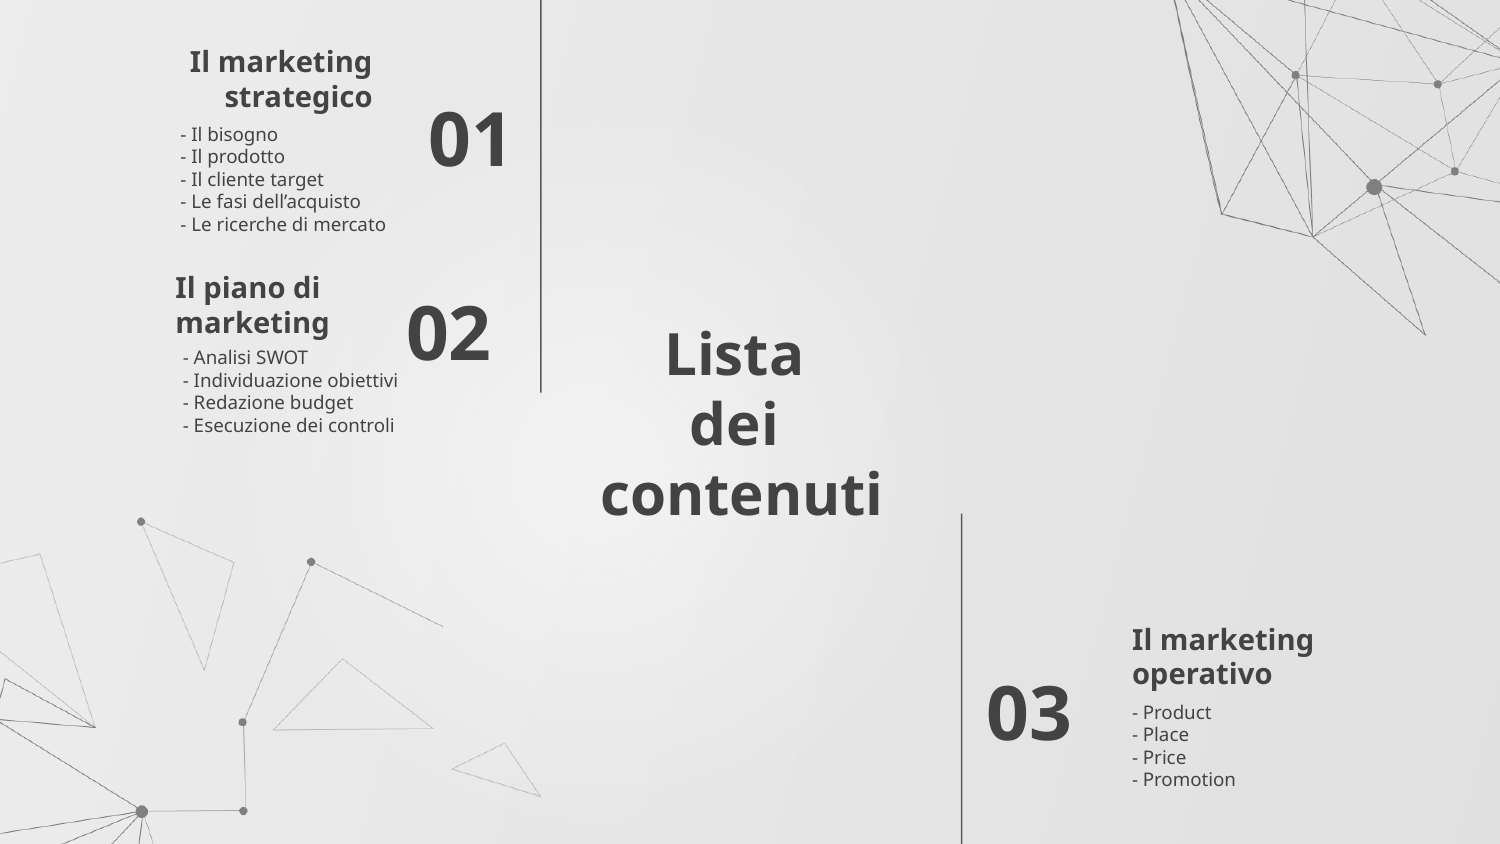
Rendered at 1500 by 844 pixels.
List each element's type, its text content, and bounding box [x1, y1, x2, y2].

title Lista dei contenuti [527, 344, 957, 500]
picture [0, 0, 1500, 844]
title 02 [443, 283, 567, 379]
picture [815, 500, 827, 509]
title Il piano di marketing [160, 259, 485, 355]
text_box - Analisi SWOT - Individuazione obiettivi - Redazione budget - Esecuzione dei controli [168, 330, 443, 488]
title 01 [347, 89, 530, 185]
title Il marketing strategico [64, 33, 388, 128]
picture [642, 500, 655, 509]
title Il marketing operativo [1117, 611, 1441, 706]
subtitle - Product - Place - Price - Promotion [1117, 685, 1392, 780]
title 03 [971, 663, 1117, 758]
subtitle - Il bisogno - Il prodotto - Il cliente target - Le fasi dell’acquisto - Le ricerche di mercato [165, 107, 440, 202]
